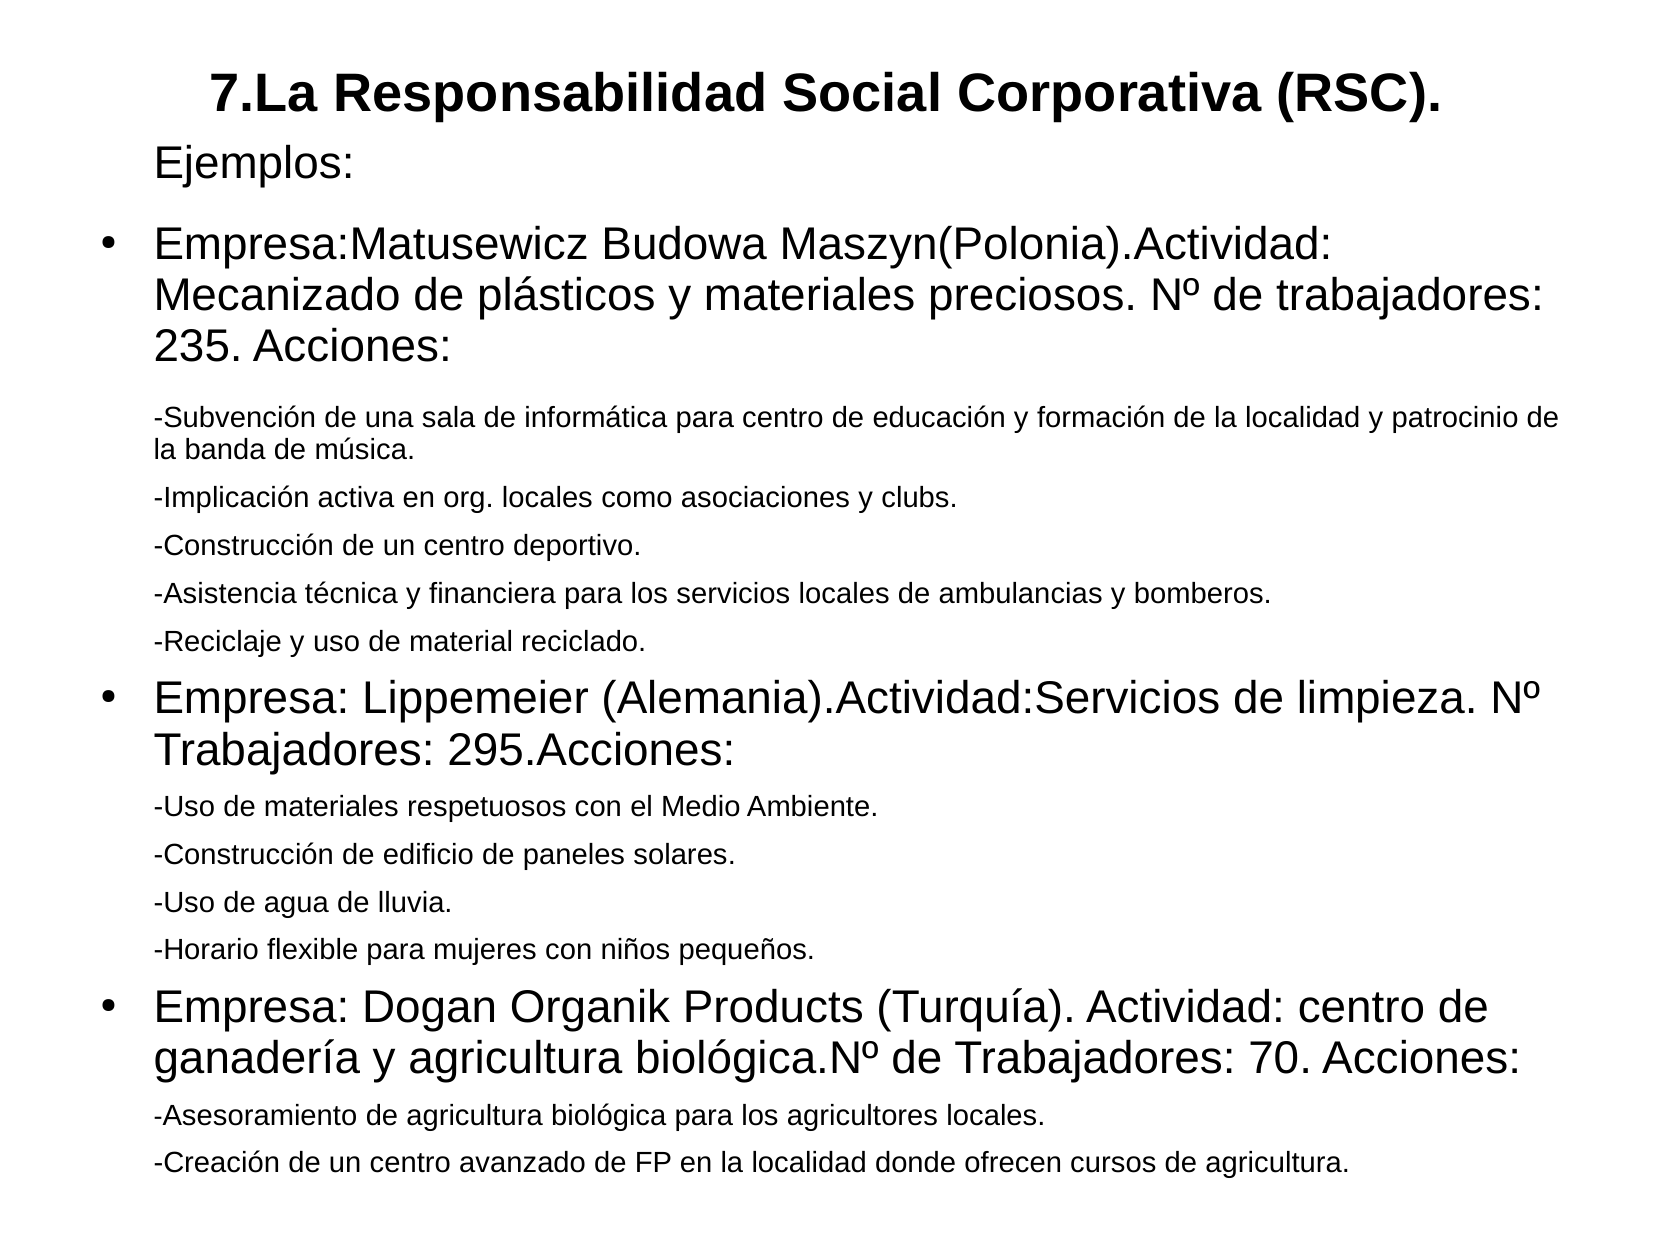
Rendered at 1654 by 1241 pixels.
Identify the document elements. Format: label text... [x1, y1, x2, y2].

title 7.La Responsabilidad Social Corporativa (RSC). [82, 0, 1571, 136]
list Ejemplos: Empresa:Matusewicz Budowa Maszyn(Polonia).Actividad: Mecanizado de plásticos y materiales preciosos. Nº de trabajadores: 235. Acciones: -Subvención de una sala de informática para centro de educación y formación de la localidad y patrocinio de la banda de música. -Implicación activa en org. locales como asociaciones y clubs. -Construcción de un centro deportivo. -Asistencia técnica y financiera para los servicios locales de ambulancias y bomberos. -Reciclaje y uso de material reciclado. Empresa: Lippemeier (Alemania).Actividad:Servicios de limpieza. Nº Trabajadores: 295.Acciones: -Uso de materiales respetuosos con el Medio Ambiente. -Construcción de edificio de paneles solares. -Uso de agua de lluvia. -Horario flexible para mujeres con niños pequeños. Empresa: Dogan Organik Products (Turquía). Actividad: centro de ganadería y agricultura biológica.Nº de Trabajadores: 70. Acciones: -Asesoramiento de agricultura biológica para los agricultores locales. -Creación de un centro avanzado de FP en la localidad donde ofrecen cursos de agricultura. [82, 136, 1571, 1178]
